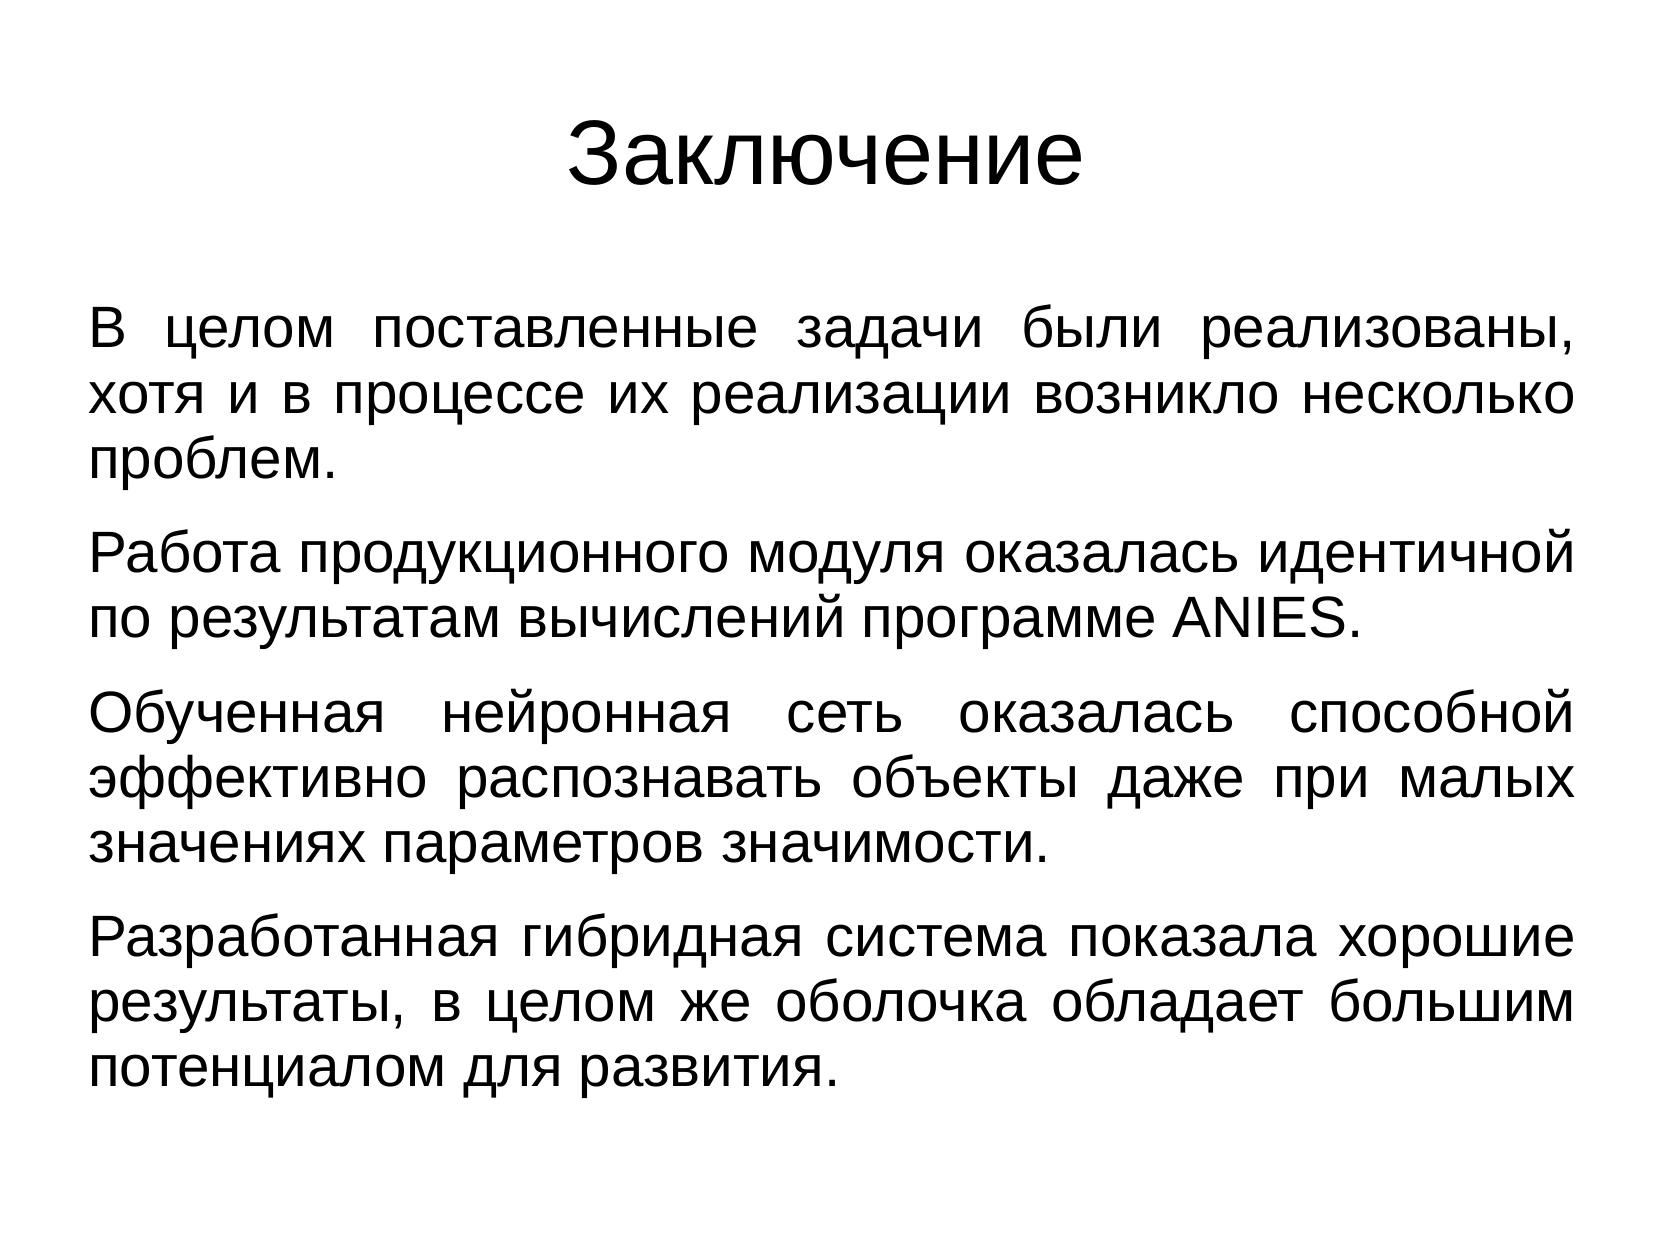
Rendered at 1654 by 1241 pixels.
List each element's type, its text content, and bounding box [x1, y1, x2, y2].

title Заключение [82, 49, 1571, 257]
list В целом поставленные задачи были реализованы, хотя и в процессе их реализации возникло несколько проблем. Работа продукционного модуля оказалась идентичной по результатам вычислений программе ANIES. Обученная нейронная сеть оказалась способной эффективно распознавать объекты даже при малых значениях параметров значимости. Разработанная гибридная система показала хорошие результаты, в целом же оболочка обладает большим потенциалом для развития. [88, 295, 1577, 1194]
